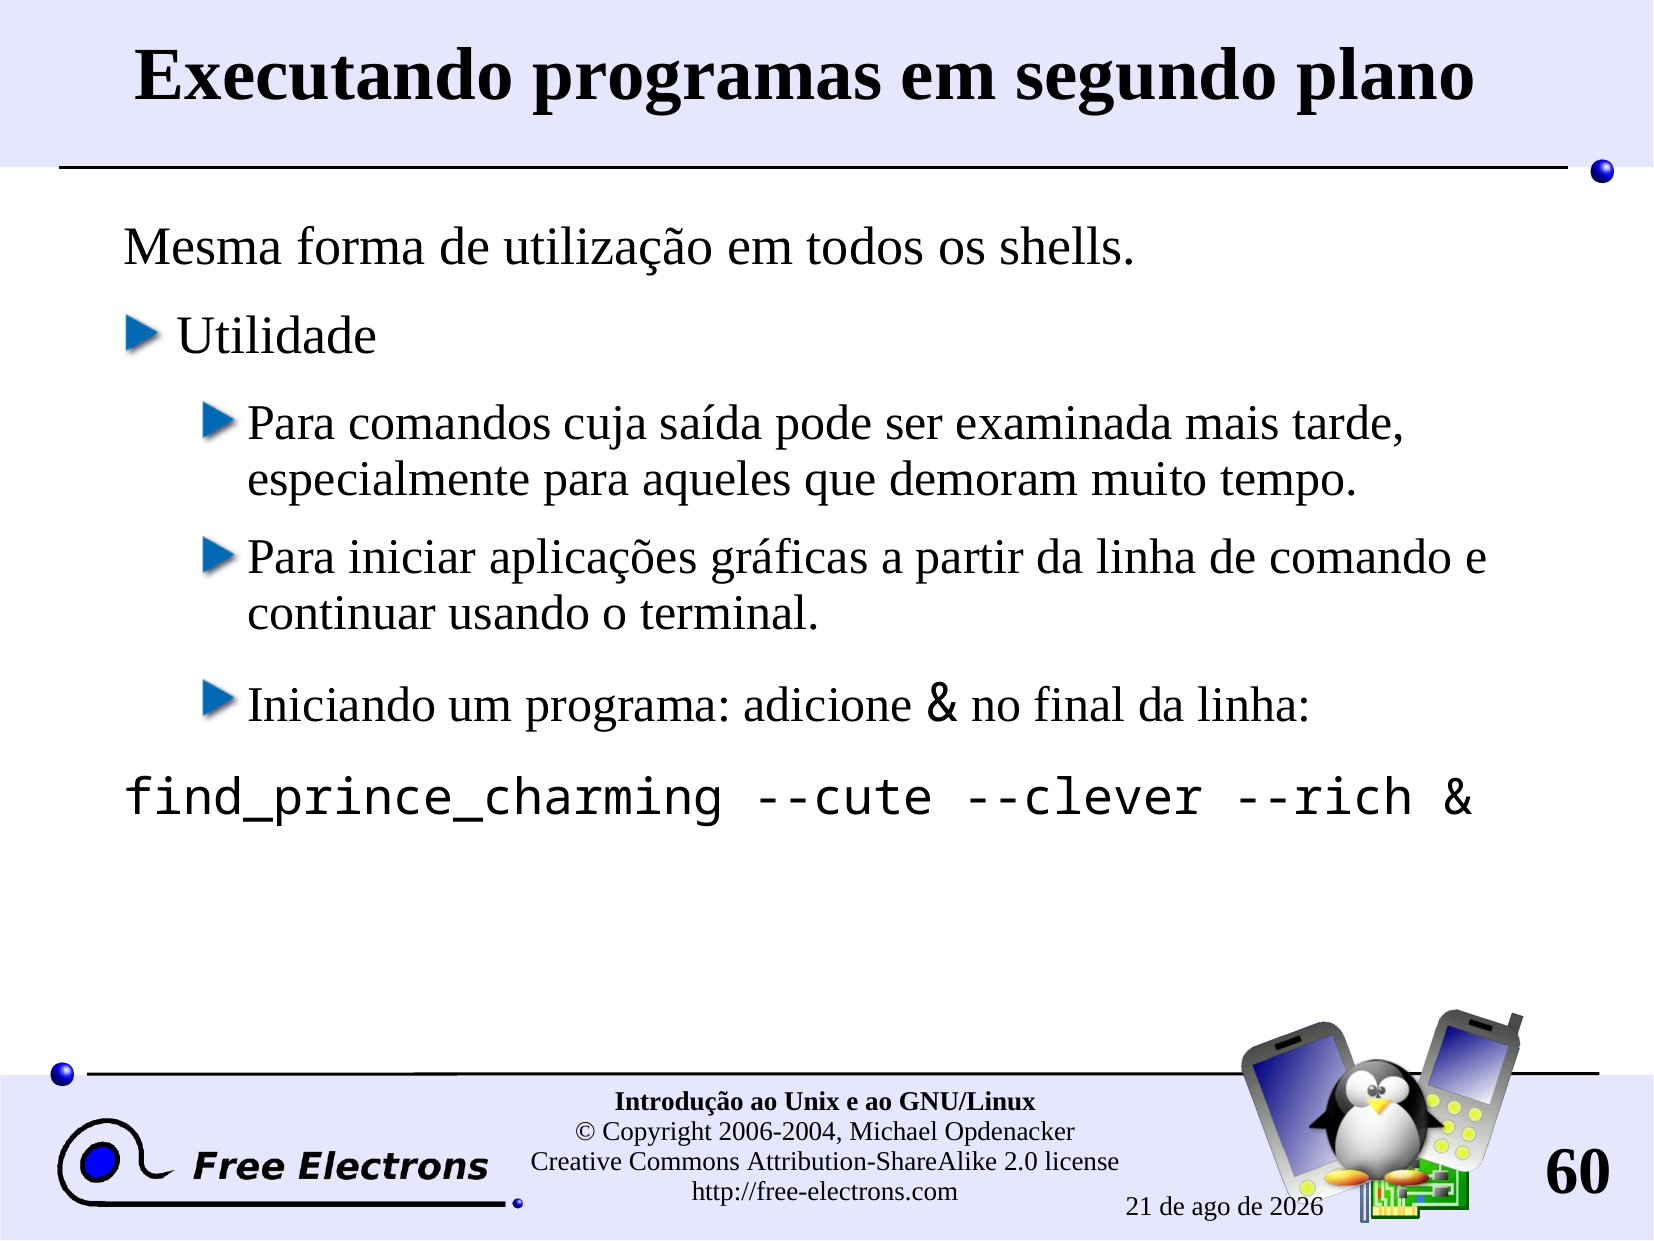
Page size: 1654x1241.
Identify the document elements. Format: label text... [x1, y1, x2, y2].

list Mesma forma de utilização em todos os shells. Utilidade Para comandos cuja saída pode ser examinada mais tarde, especialmente para aqueles que demoram muito tempo. Para iniciar aplicações gráficas a partir da linha de comando e continuar usando o terminal. Iniciando um programa: adicione & no final da linha: find_prince_charming --cute --clever --rich & [105, 216, 1518, 1066]
title Executando programas em segundo plano [60, 25, 1551, 124]
picture [1231, 1007, 1538, 1241]
picture [50, 1107, 527, 1216]
picture [1286, 1198, 1293, 1214]
